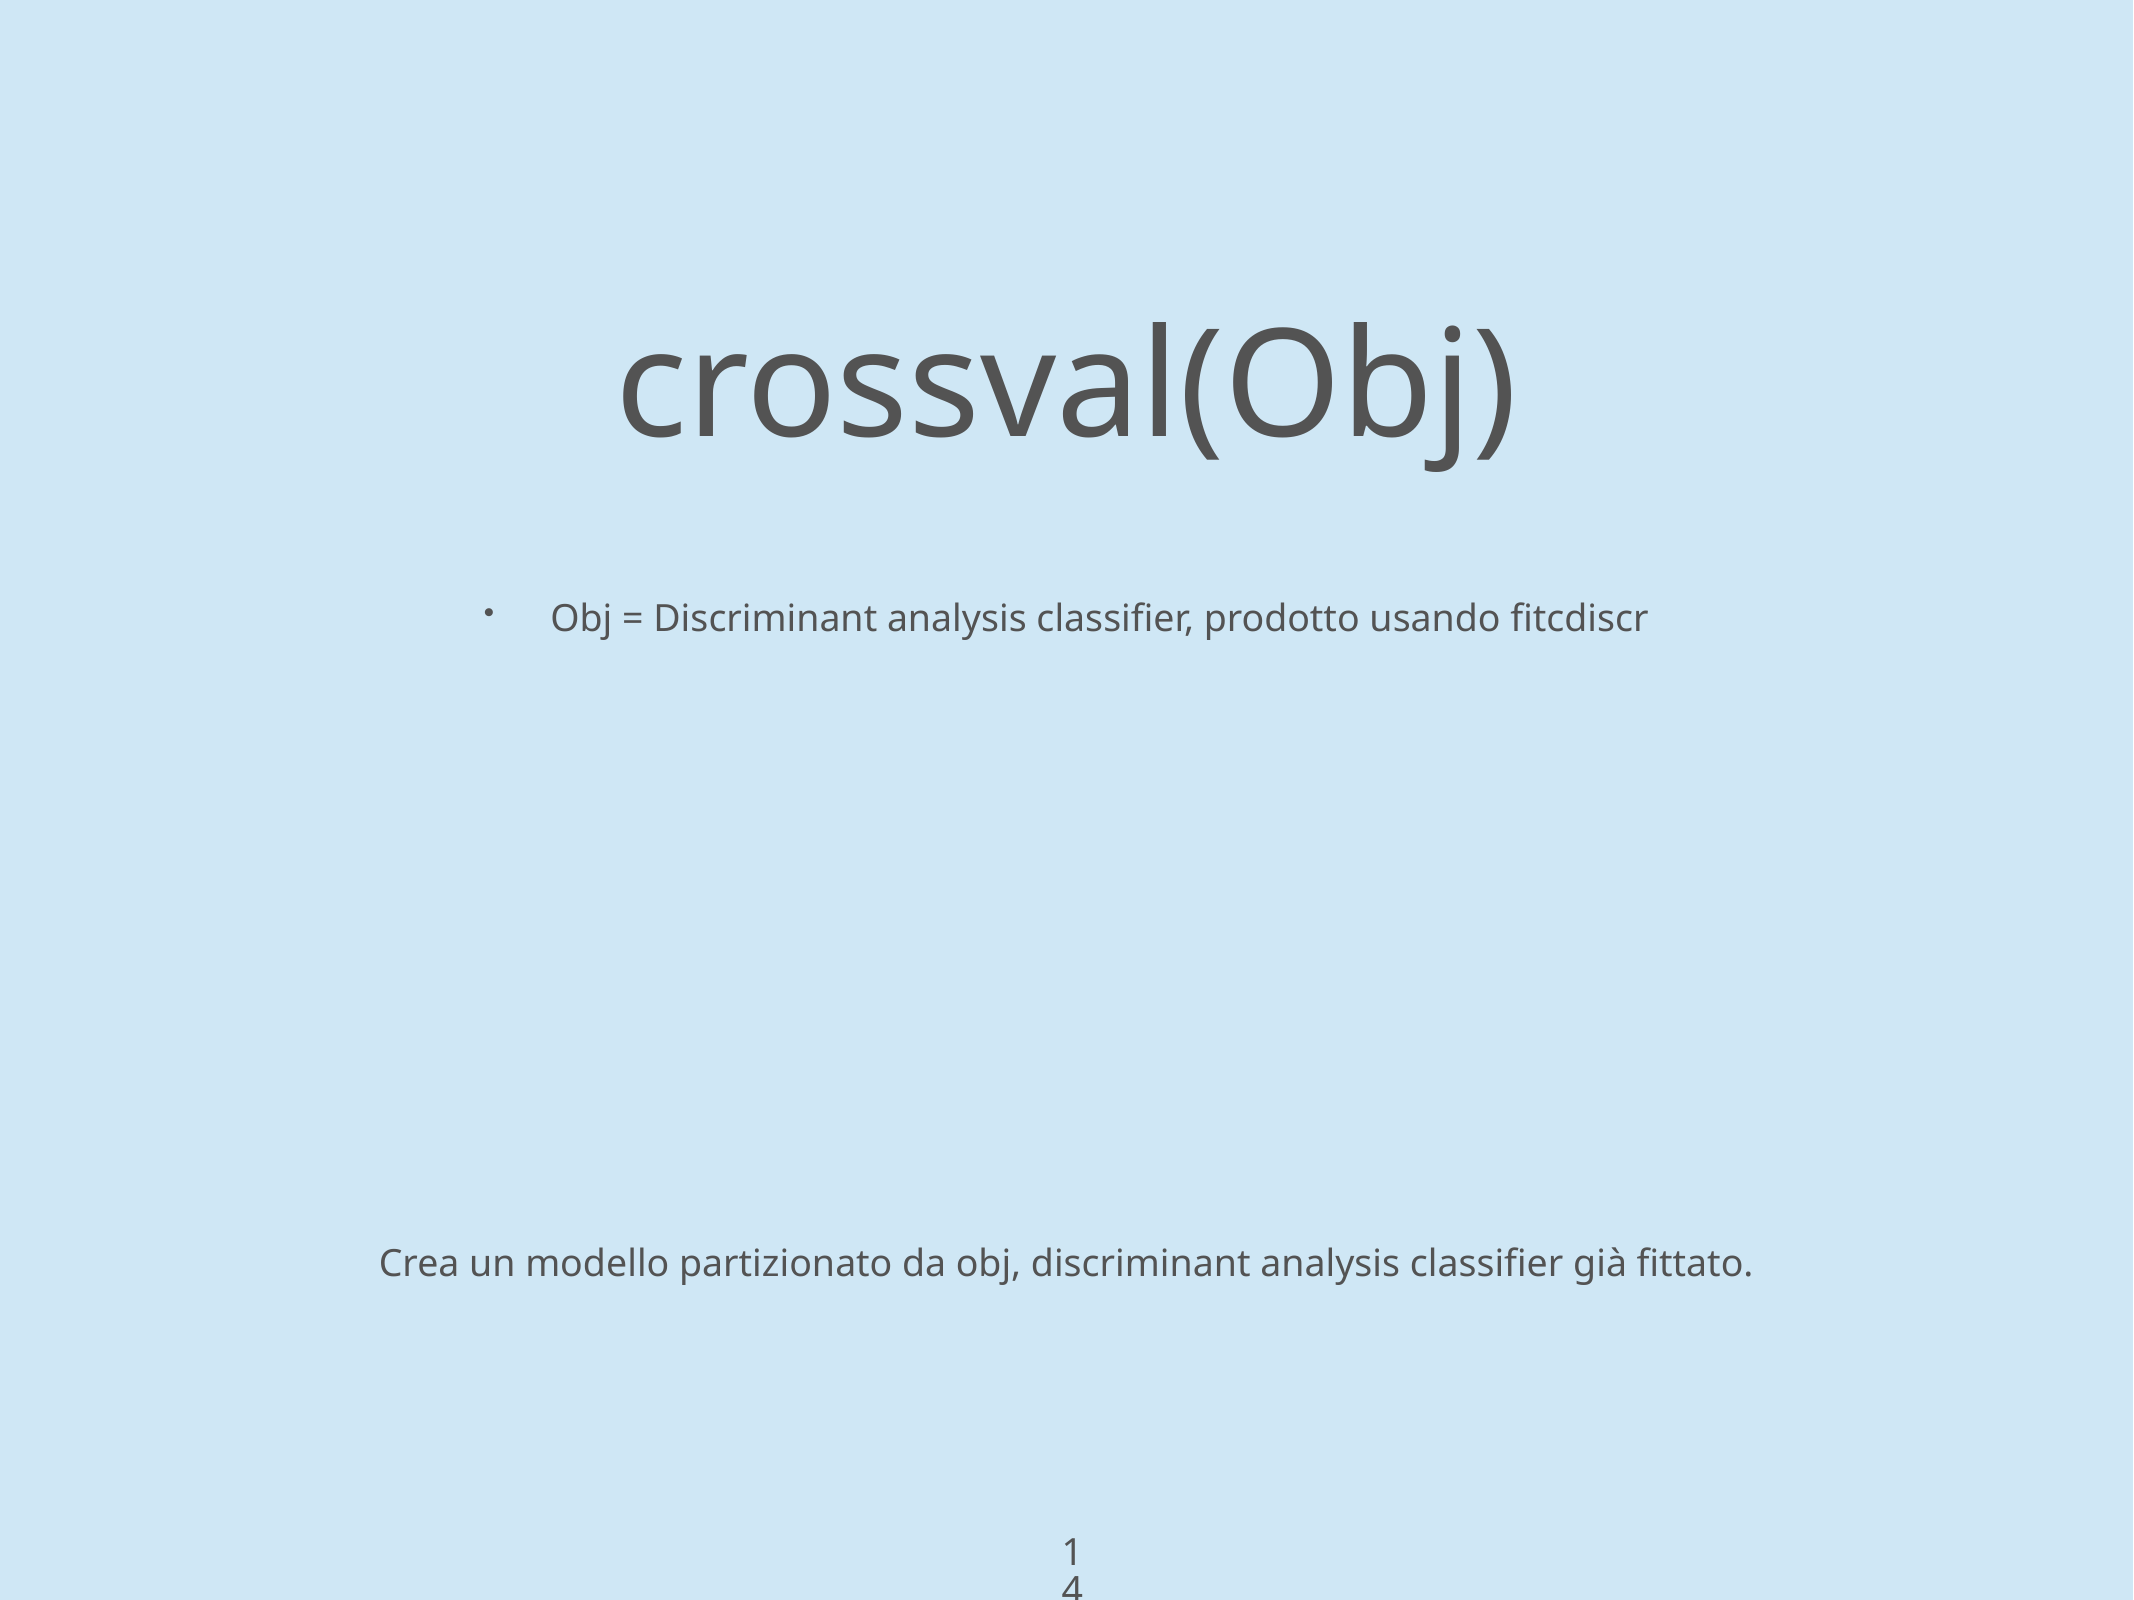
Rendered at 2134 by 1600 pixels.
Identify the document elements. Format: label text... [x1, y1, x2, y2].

title crossval(Obj) [58, 110, 2075, 642]
slide_number <numero> [1046, 1520, 1085, 1580]
text_box Obj = Discriminant analysis classifier, prodotto usando fitcdiscr [203, 585, 1930, 648]
text_box Crea un modello partizionato da obj, discriminant analysis classifier già fittato. [223, 1230, 1910, 1292]
